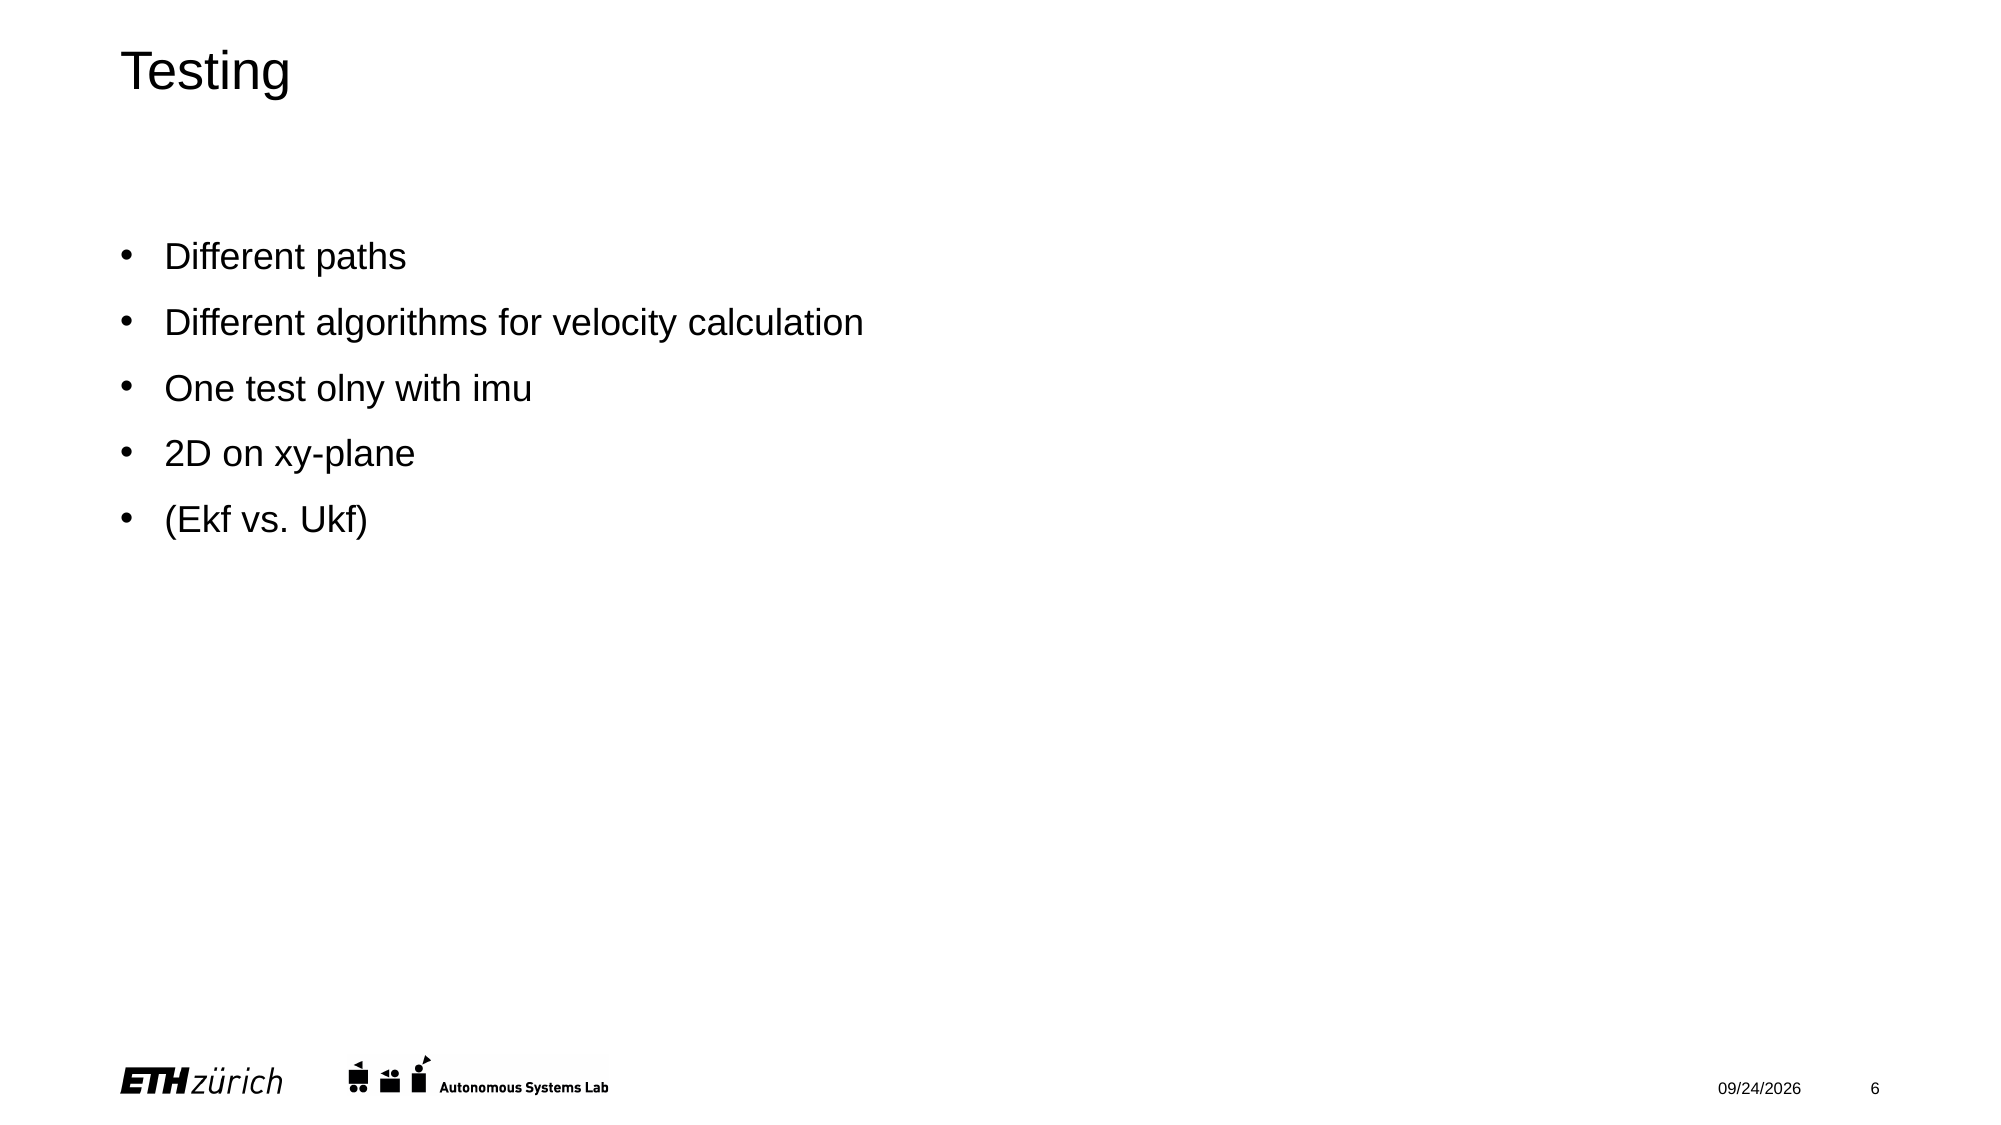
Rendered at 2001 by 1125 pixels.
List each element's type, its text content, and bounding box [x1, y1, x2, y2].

picture [120, 1067, 282, 1094]
slide_number 01/04/2021 [1718, 1069, 1819, 1106]
title Testing [120, 42, 1880, 191]
list Different paths Different algorithms for velocity calculation One test olny with imu 2D on xy-plane (Ekf vs. Ukf) [120, 231, 1880, 1000]
slide_number <number> [1827, 1069, 1880, 1106]
